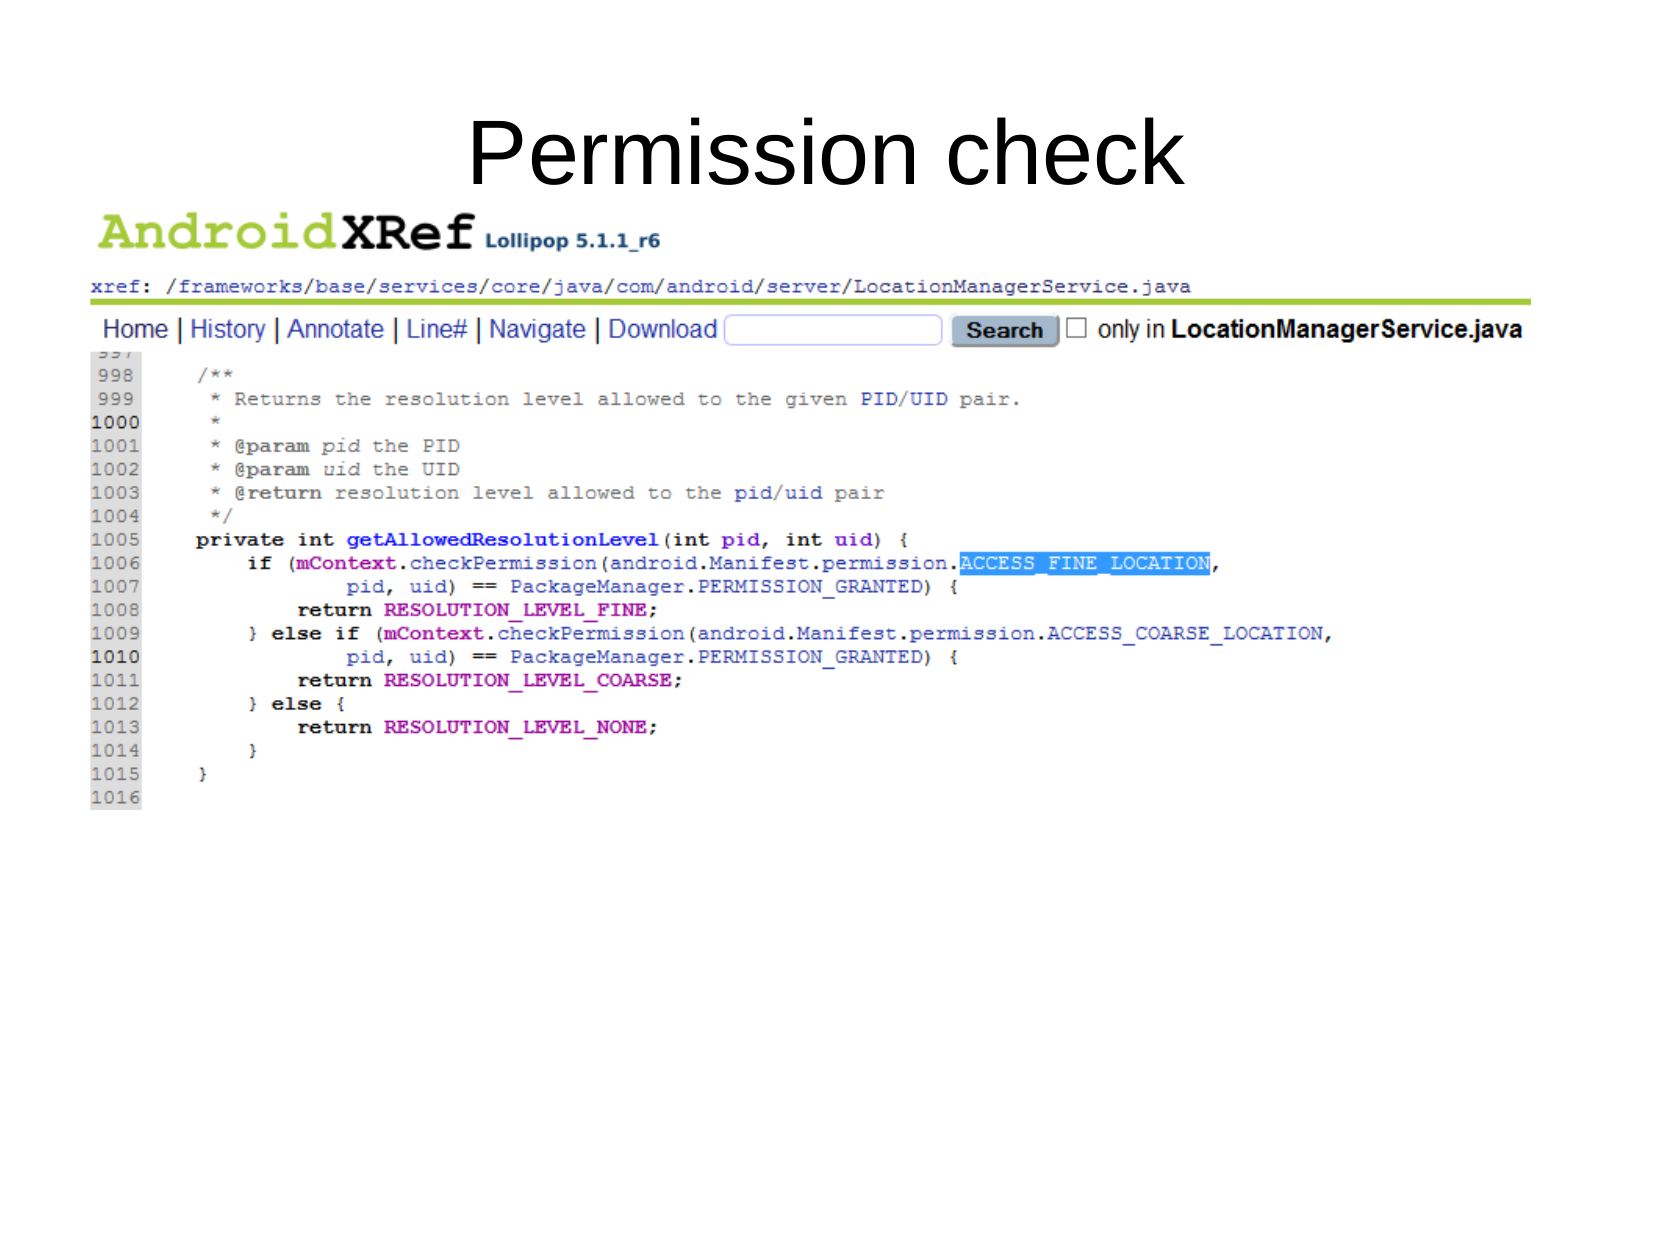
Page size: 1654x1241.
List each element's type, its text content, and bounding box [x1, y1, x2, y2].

picture [78, 199, 1531, 811]
title Permission check [82, 49, 1571, 257]
